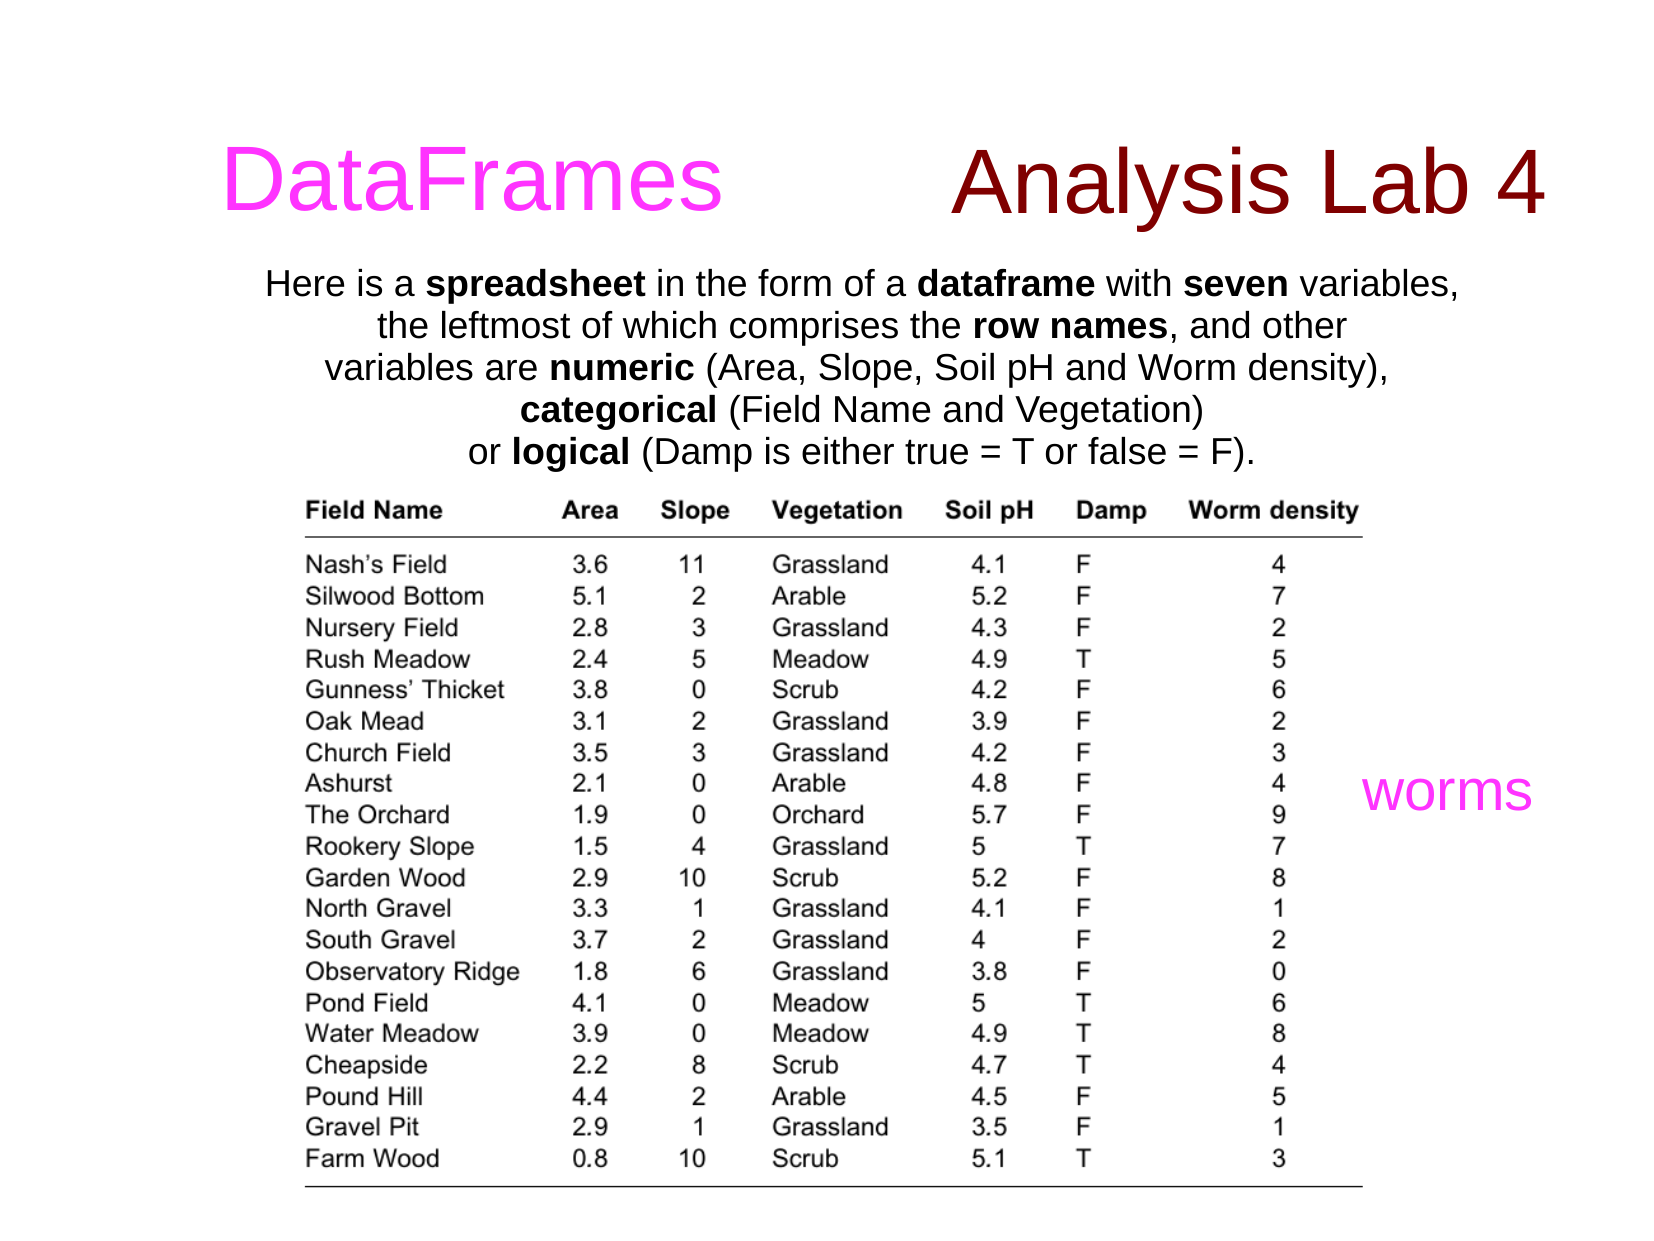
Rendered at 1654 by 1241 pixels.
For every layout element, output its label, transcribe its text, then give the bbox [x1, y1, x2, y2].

text_box worms [1336, 750, 1561, 868]
picture [300, 491, 1396, 1201]
title Analysis Lab 4 [60, 77, 1549, 286]
text_box DataFrames [30, 120, 916, 429]
text_box Here is a spreadsheet in the form of a dataframe with seven variables, the leftmost of which comprises the row names, and other variables are numeric (Area, Slope, Soil pH and Worm density), categorical (Field Name and Vegetation) or logical (Damp is either true = T or false = F). [239, 255, 1486, 522]
